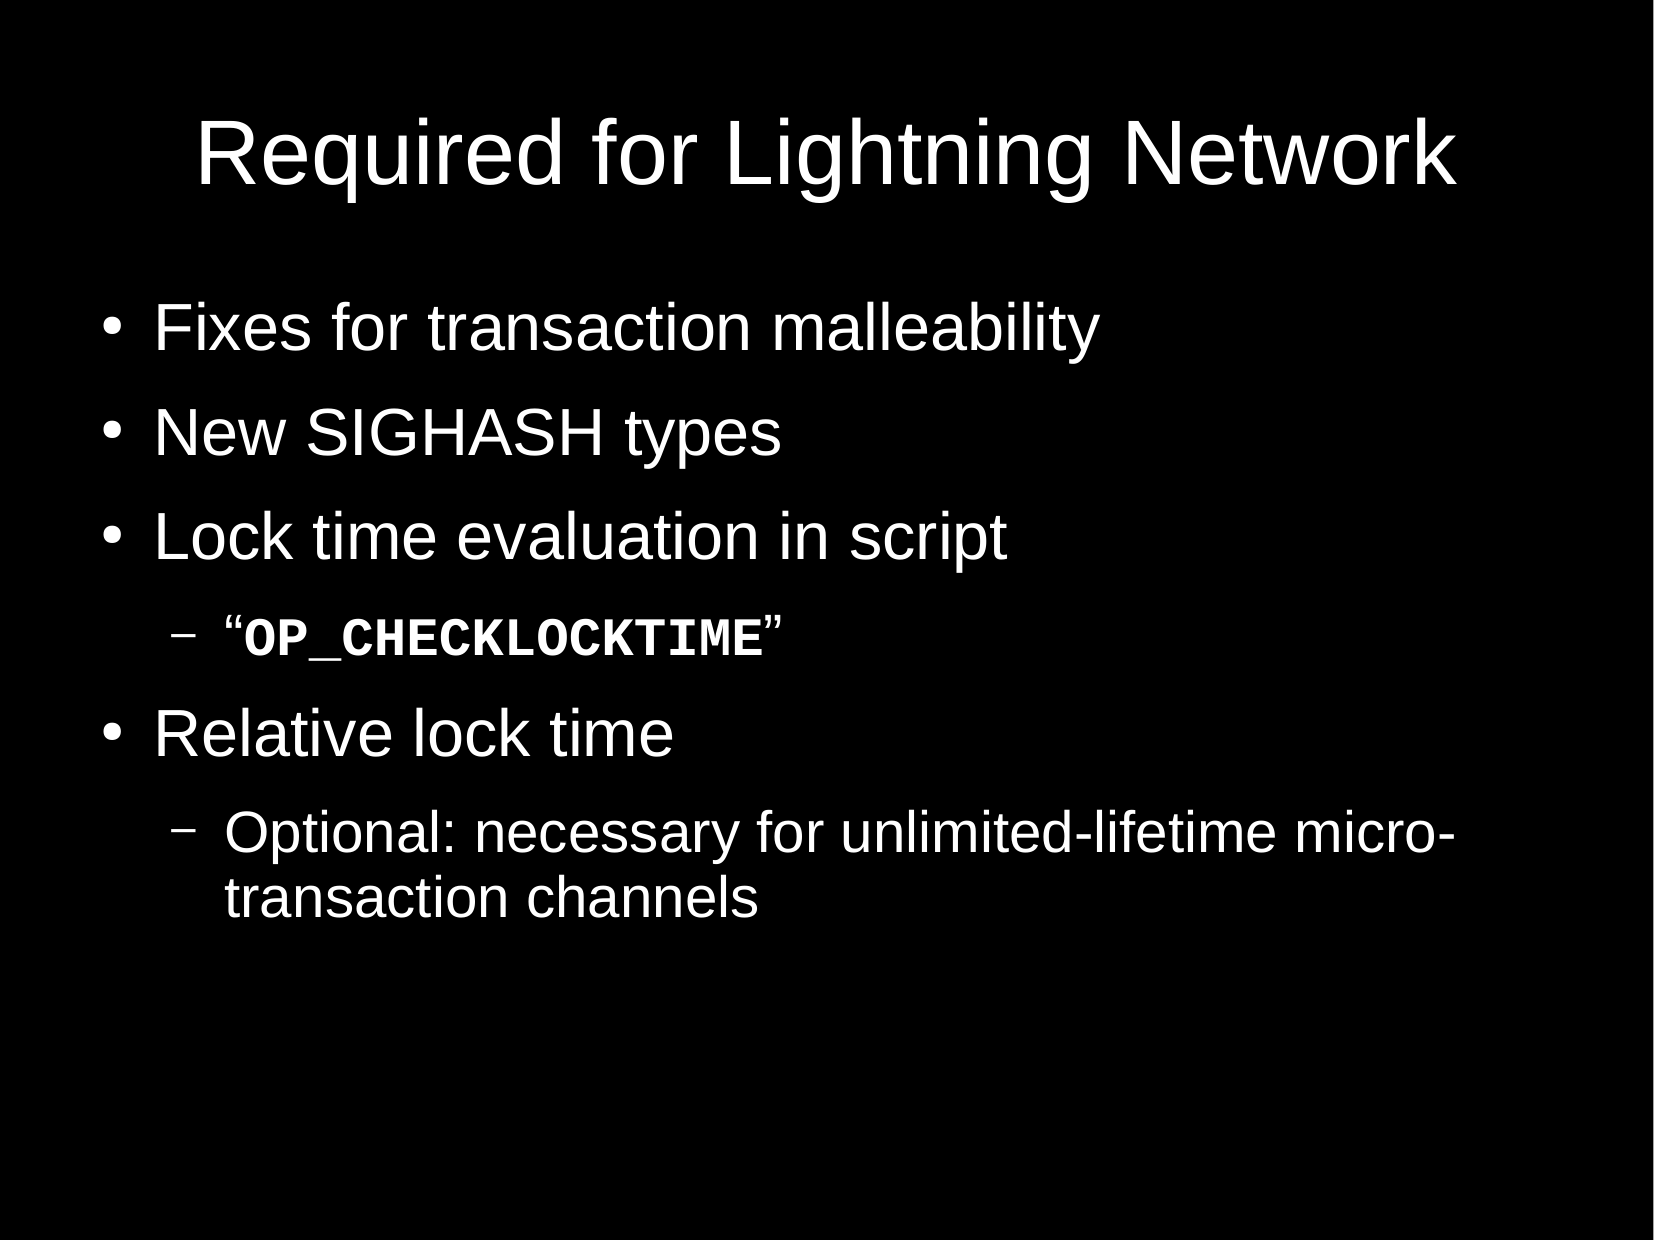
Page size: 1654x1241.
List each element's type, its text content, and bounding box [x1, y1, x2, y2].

list Fixes for transaction malleability New SIGHASH types Lock time evaluation in script “OP_CHECKLOCKTIME” Relative lock time Optional: necessary for unlimited-lifetime micro-transaction channels [82, 290, 1538, 1010]
title Required for Lightning Network [82, 49, 1571, 257]
